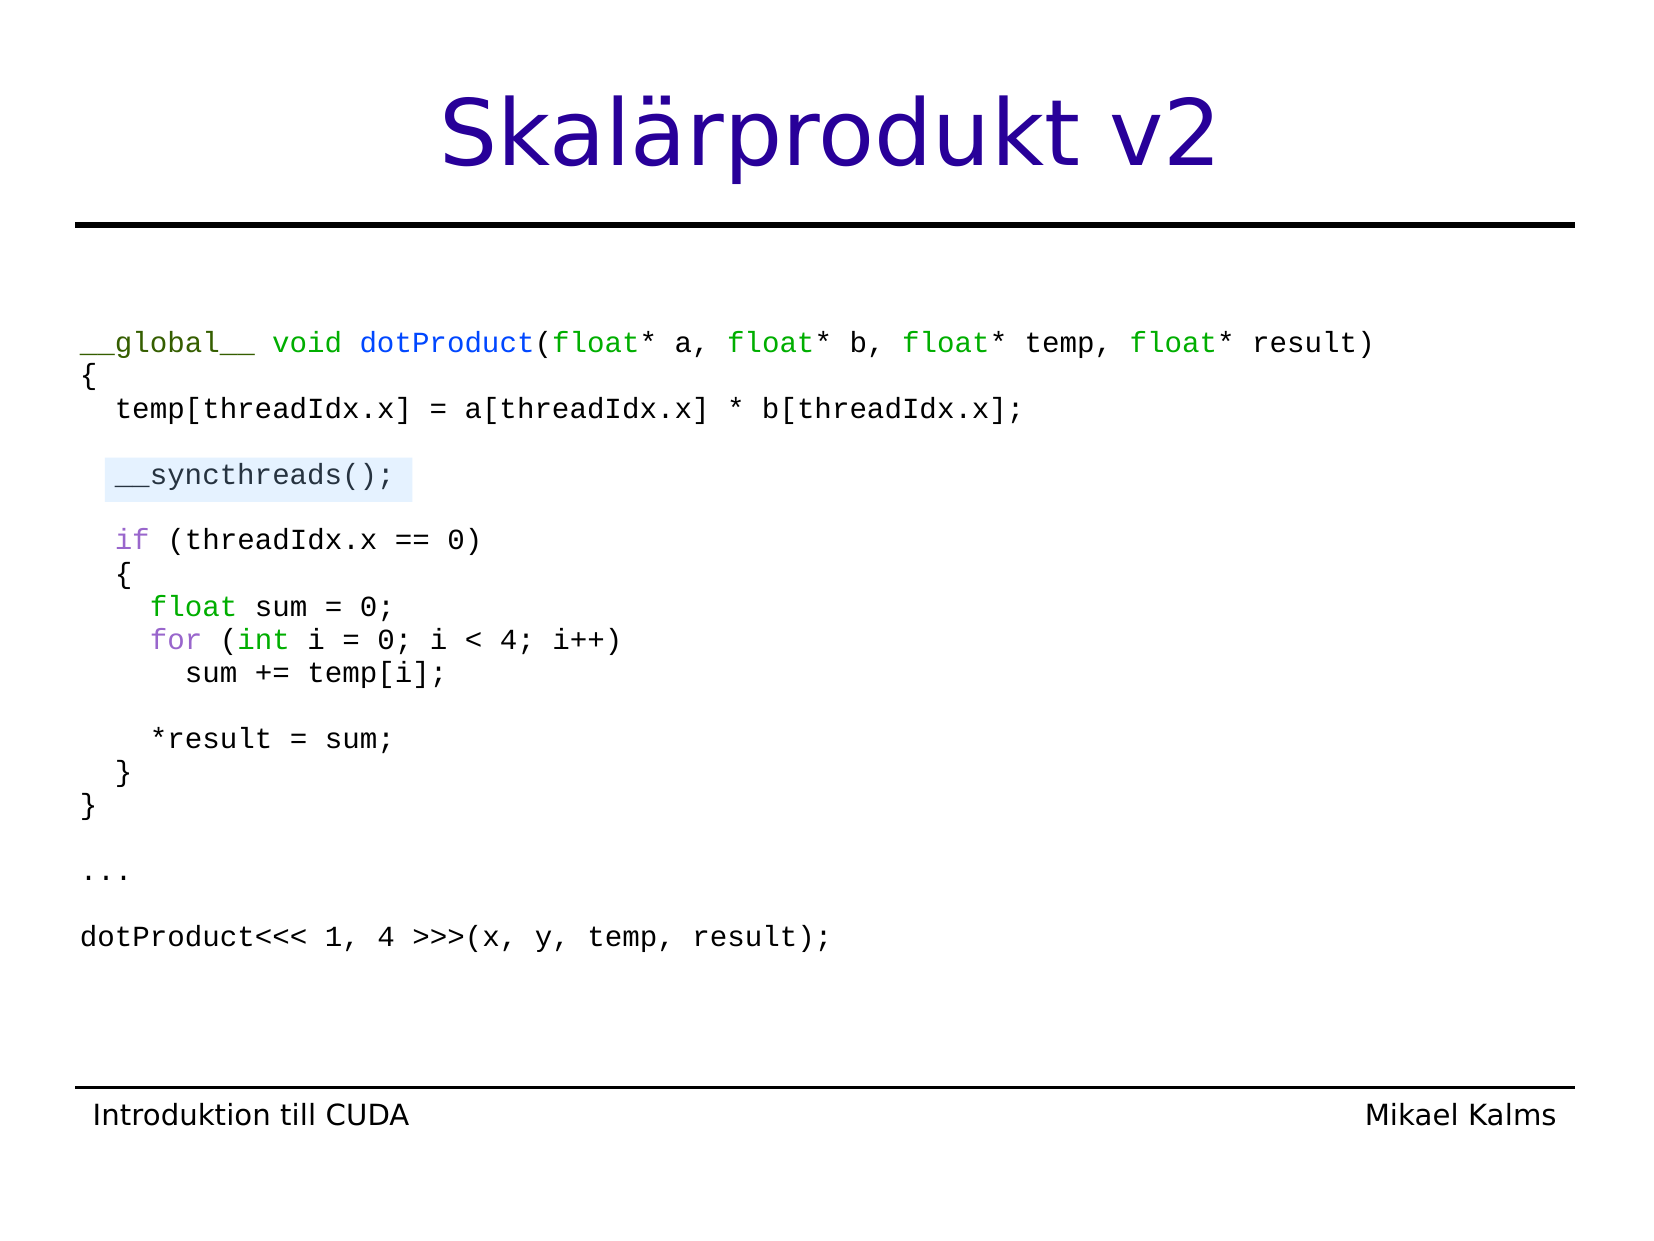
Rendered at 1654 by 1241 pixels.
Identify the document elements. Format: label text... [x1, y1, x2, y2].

text_box Introduktion till CUDA [75, 1087, 428, 1143]
title Skalärprodukt v2 [86, 37, 1576, 231]
text_box [104, 457, 413, 502]
text_box Mikael Kalms [1347, 1087, 1576, 1143]
text_box __global__ void dotProduct(float* a, float* b, float* temp, float* result) { temp[threadIdx.x] = a[threadIdx.x] * b[threadIdx.x]; __syncthreads(); if (threadIdx.x == 0) { float sum = 0; for (int i = 0; i < 4; i++) sum += temp[i]; *result = sum; } } ... dotProduct<<< 1, 4 >>>(x, y, temp, result); [79, 301, 1568, 1015]
